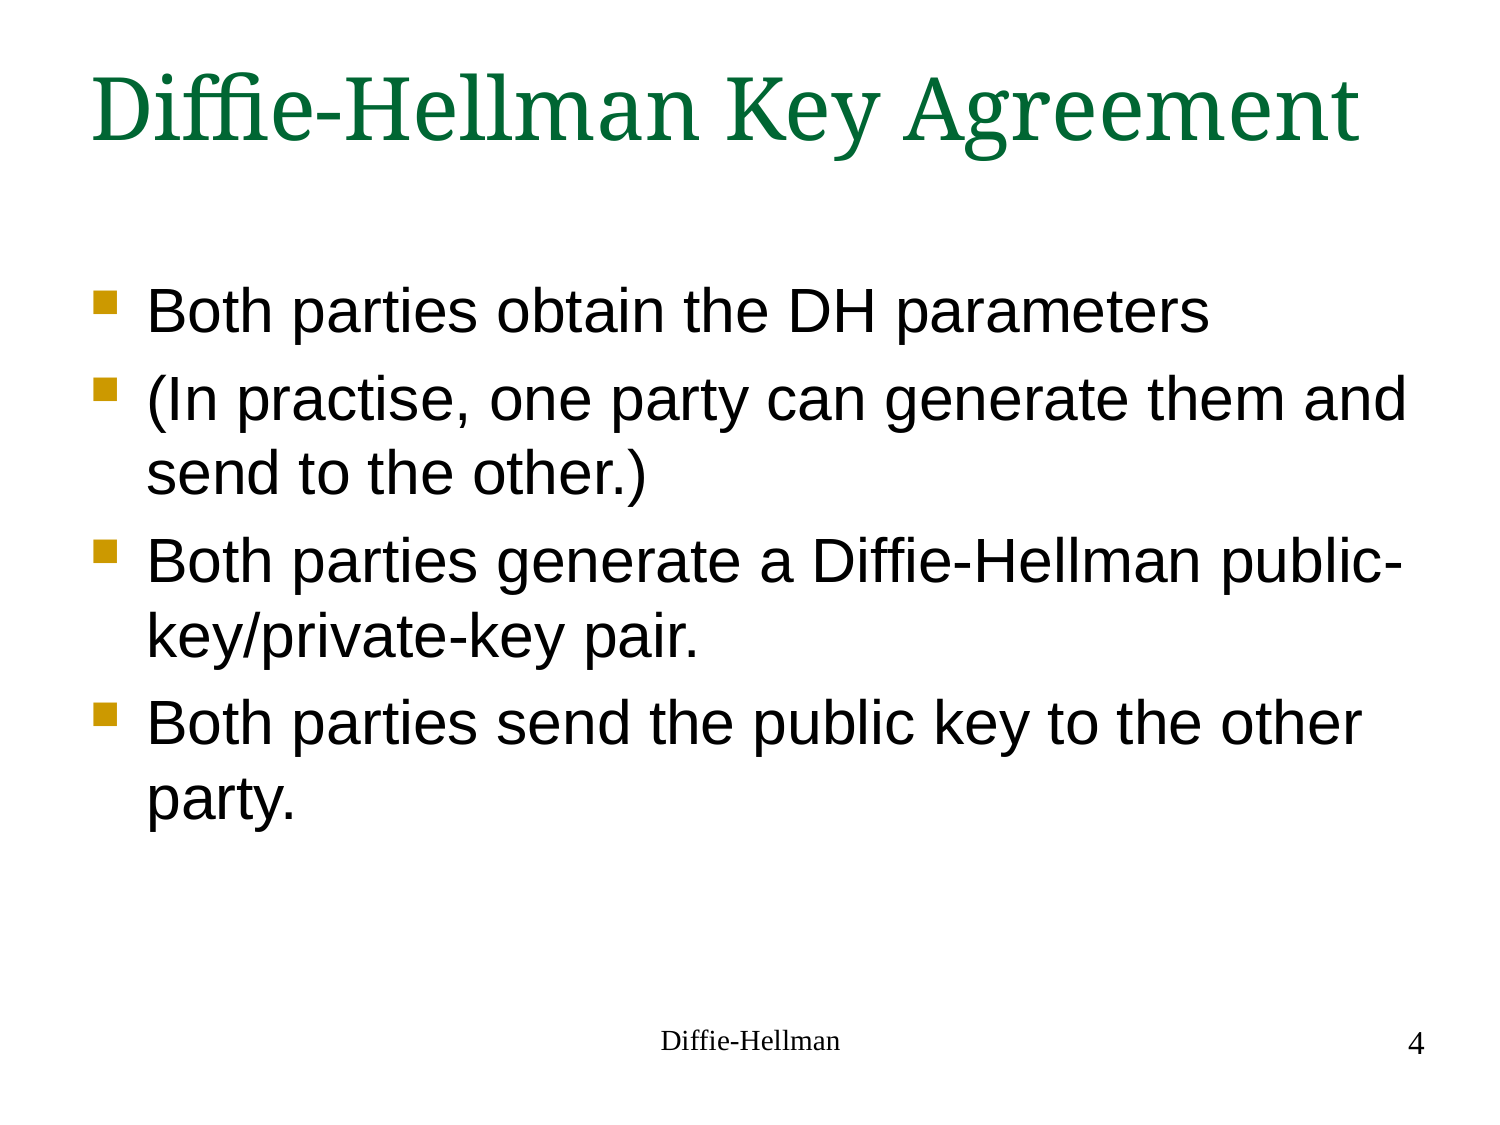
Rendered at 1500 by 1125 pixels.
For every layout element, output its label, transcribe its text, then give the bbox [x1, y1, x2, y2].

title Diffie-Hellman Key Agreement [75, 45, 1425, 233]
list Both parties obtain the DH parameters (In practise, one party can generate them and send to the other.) Both parties generate a Diffie-Hellman public-key/private-key pair. Both parties send the public key to the other party. [75, 262, 1425, 1006]
